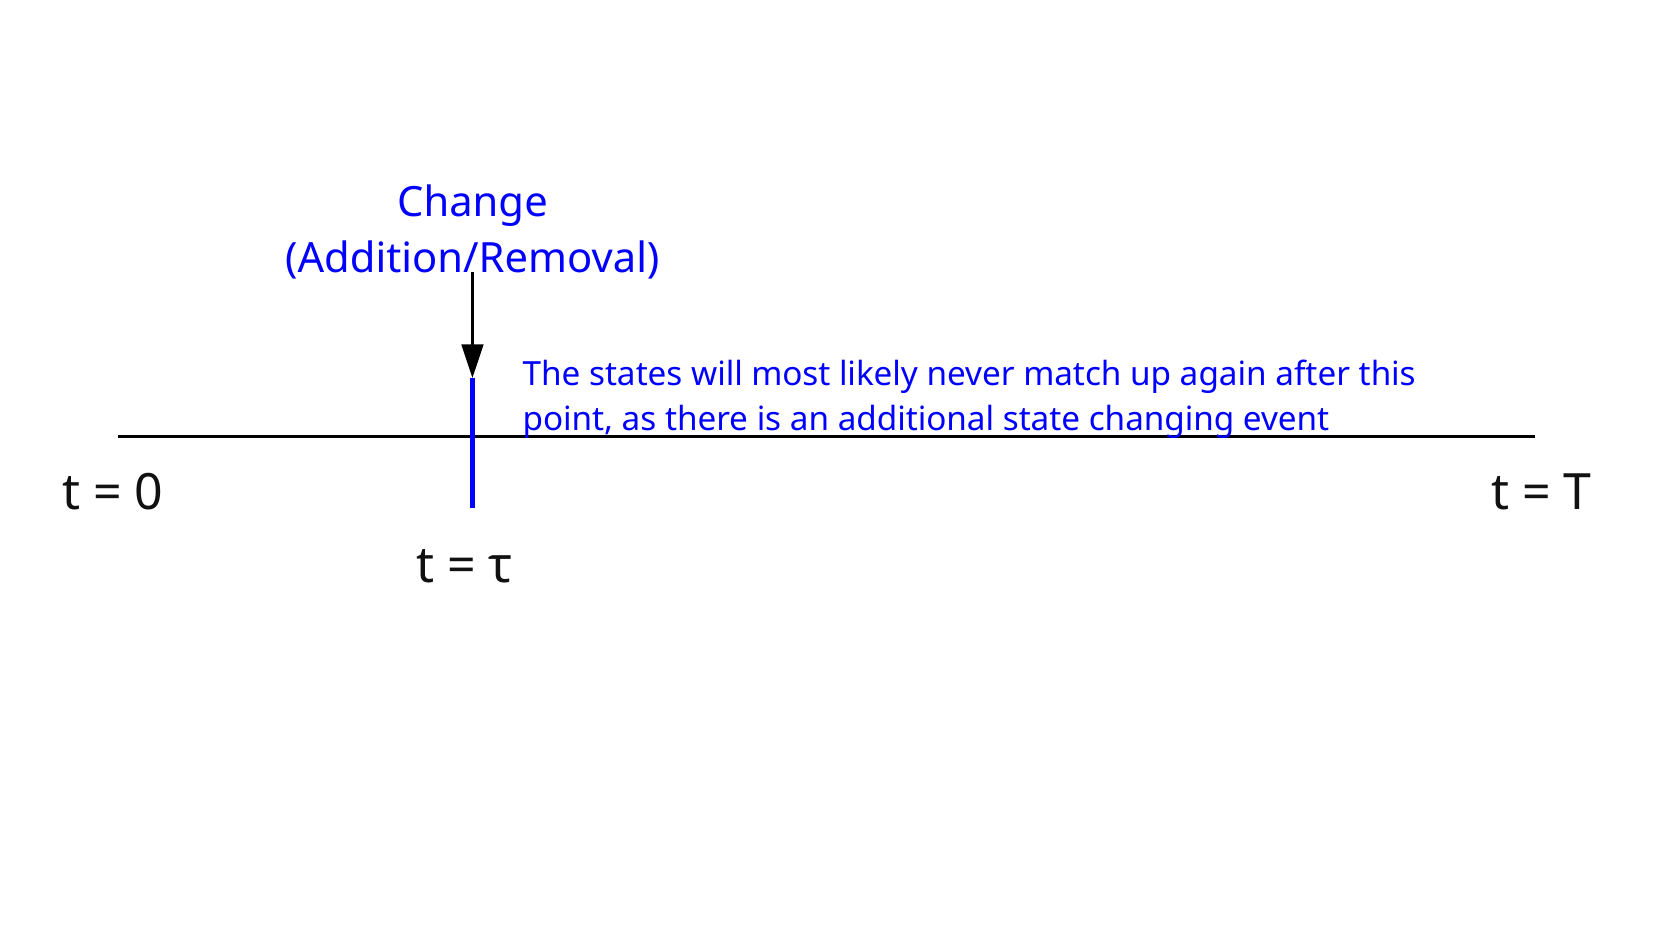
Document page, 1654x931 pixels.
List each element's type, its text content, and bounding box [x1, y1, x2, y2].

text_box The states will most likely never match up again after this point, as there is an additional state changing event [507, 342, 1524, 513]
text_box t = τ [401, 521, 556, 617]
text_box Change (Addition/Removal) [236, 163, 709, 272]
text_box t = 0 [47, 448, 201, 543]
text_box t = T [1476, 448, 1630, 543]
